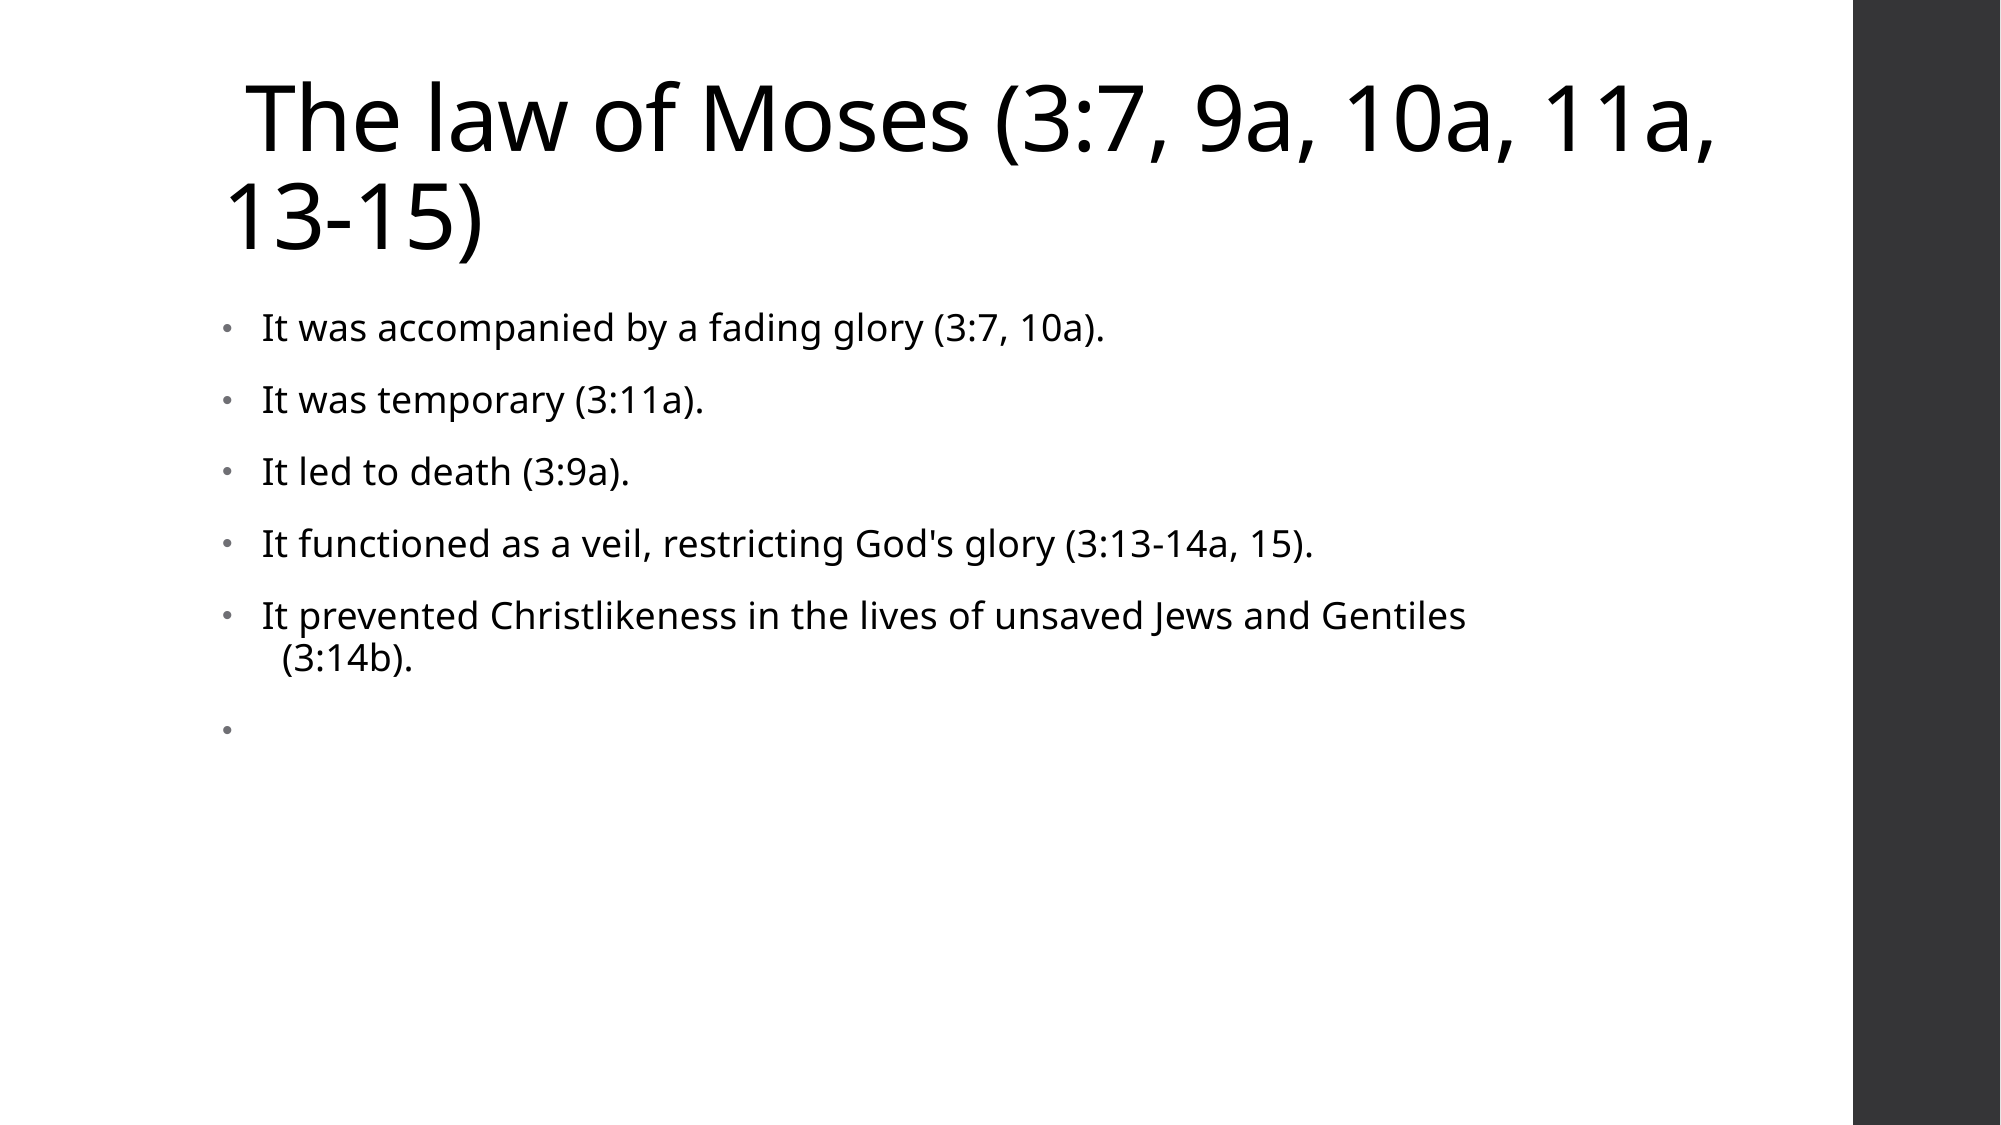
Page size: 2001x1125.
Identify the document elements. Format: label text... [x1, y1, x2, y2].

list It was accompanied by a fading glory (3:7, 10a). It was temporary (3:11a). It led to death (3:9a). It functioned as a veil, restricting God's glory (3:13-14a, 15). It prevented Christlikeness in the lives of unsaved Jews and Gentiles (3:14b). [206, 299, 1617, 1014]
title The law of Moses (3:7, 9a, 10a, 11a, 13-15) [206, 60, 1797, 278]
